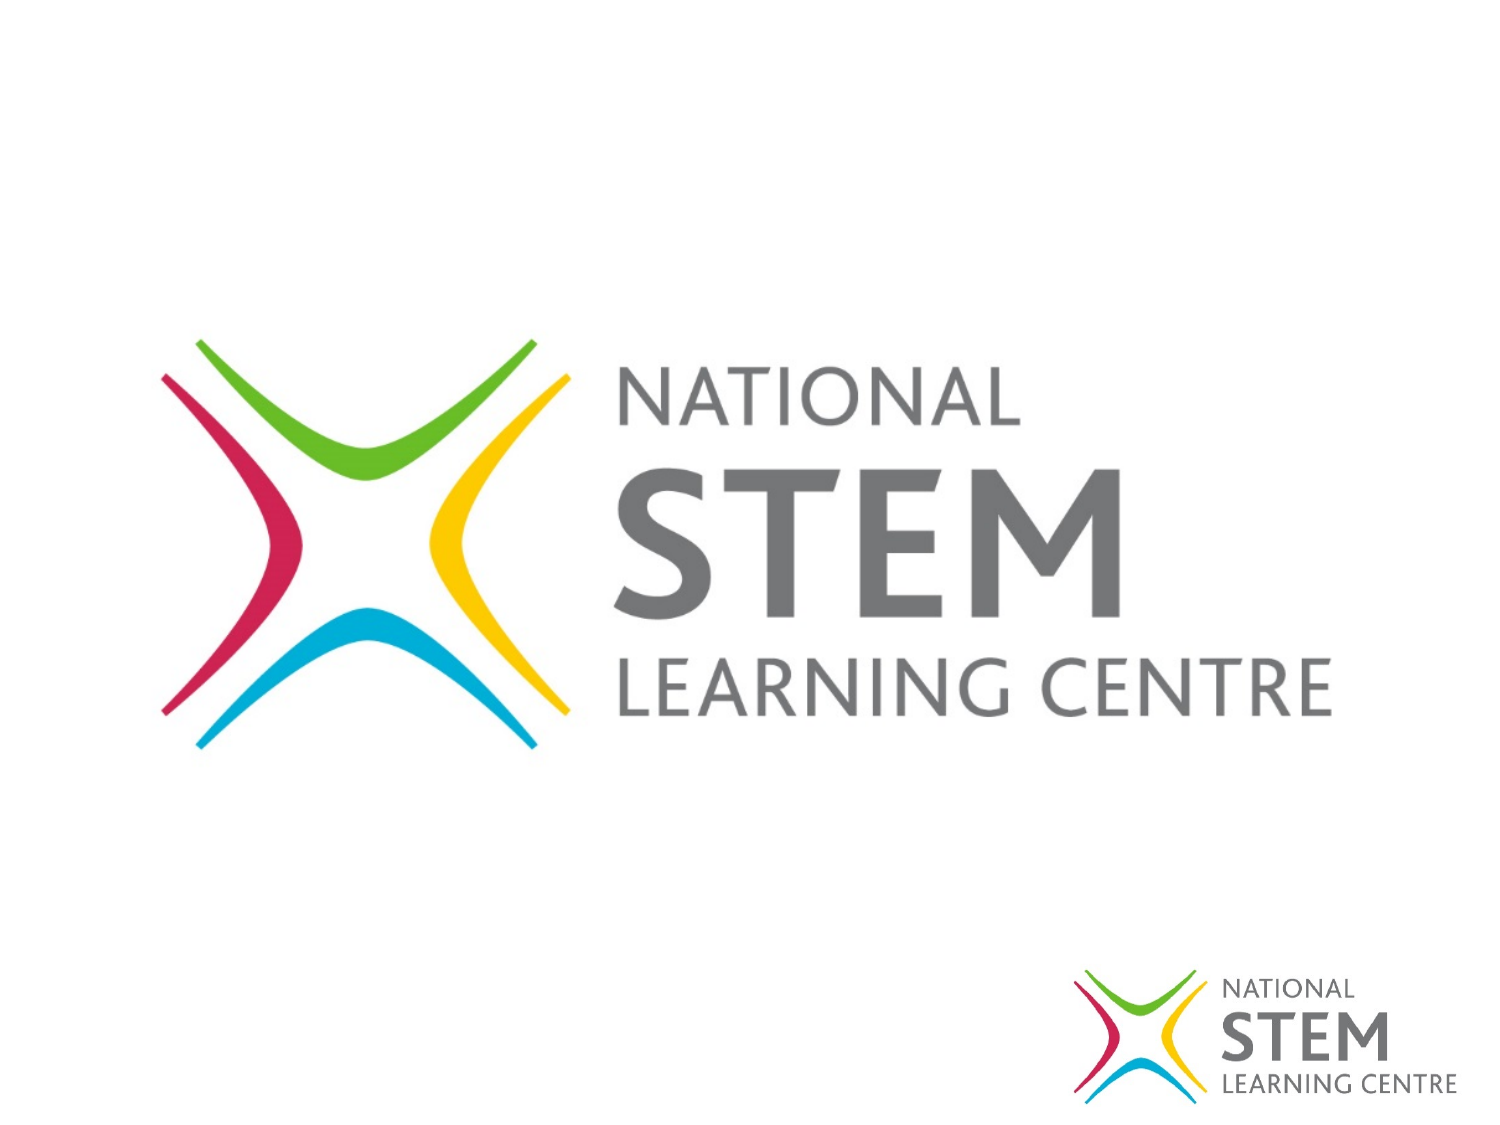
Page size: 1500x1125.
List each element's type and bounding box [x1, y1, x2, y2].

picture [1057, 953, 1472, 1120]
picture [112, 290, 1380, 799]
